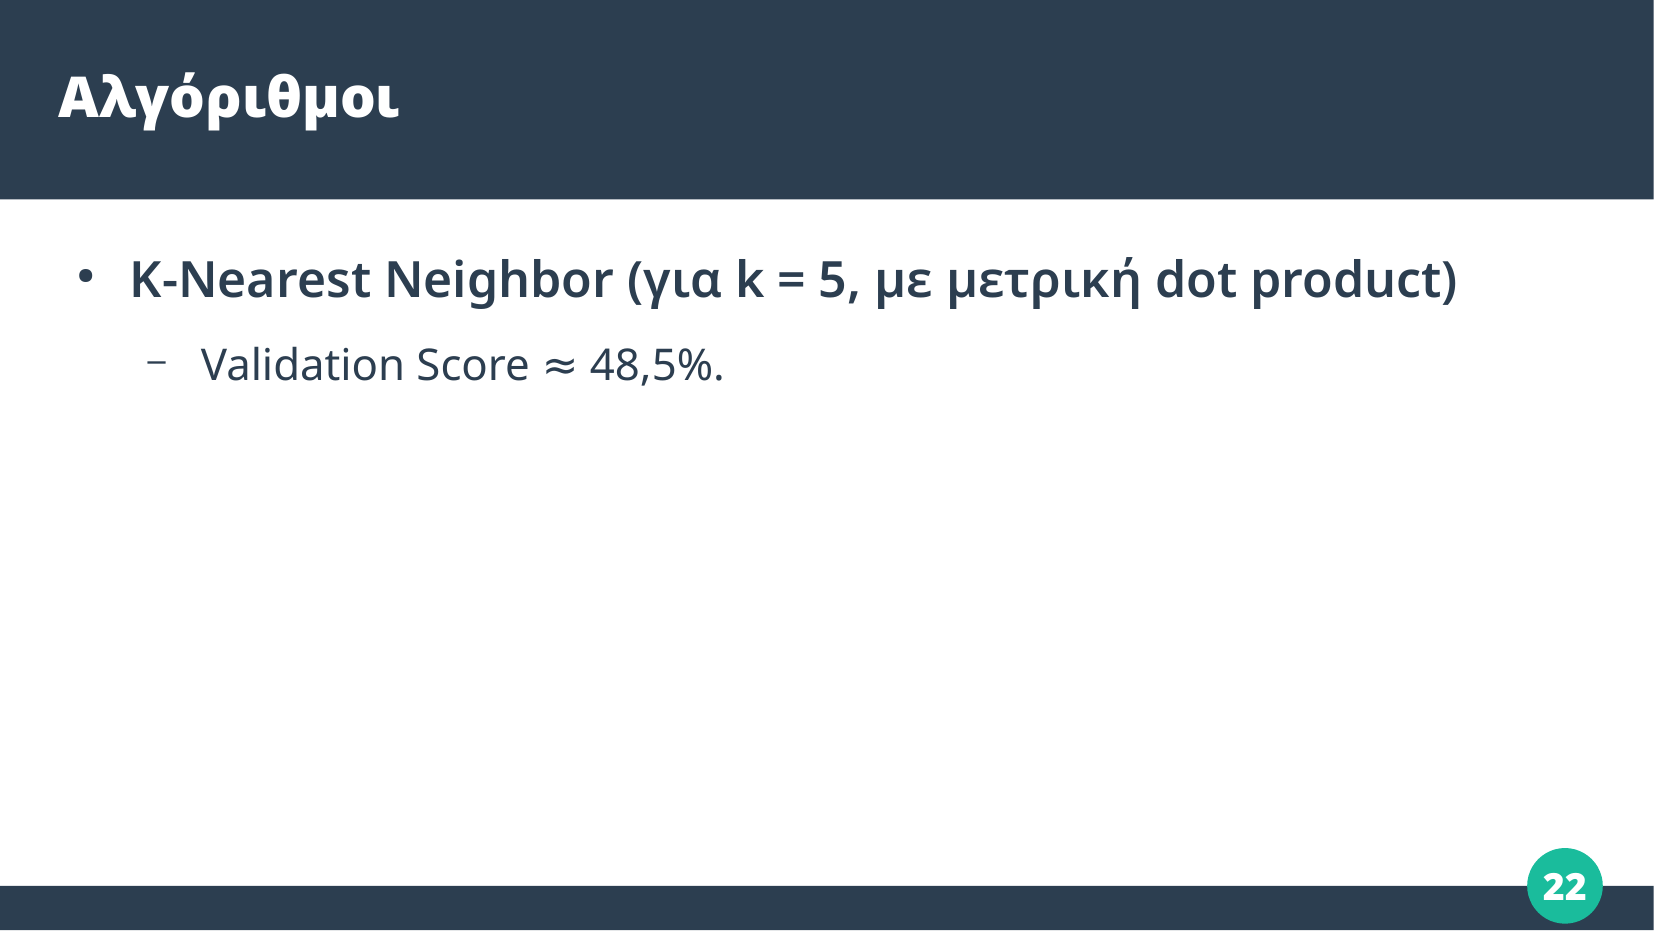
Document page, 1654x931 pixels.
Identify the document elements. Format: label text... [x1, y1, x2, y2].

list K-Nearest Neighbor (για k = 5, με μετρική dot product) Validation Score ≈ 48,5%. [59, 243, 1595, 864]
title Αλγόριθμοι [59, 37, 1595, 156]
